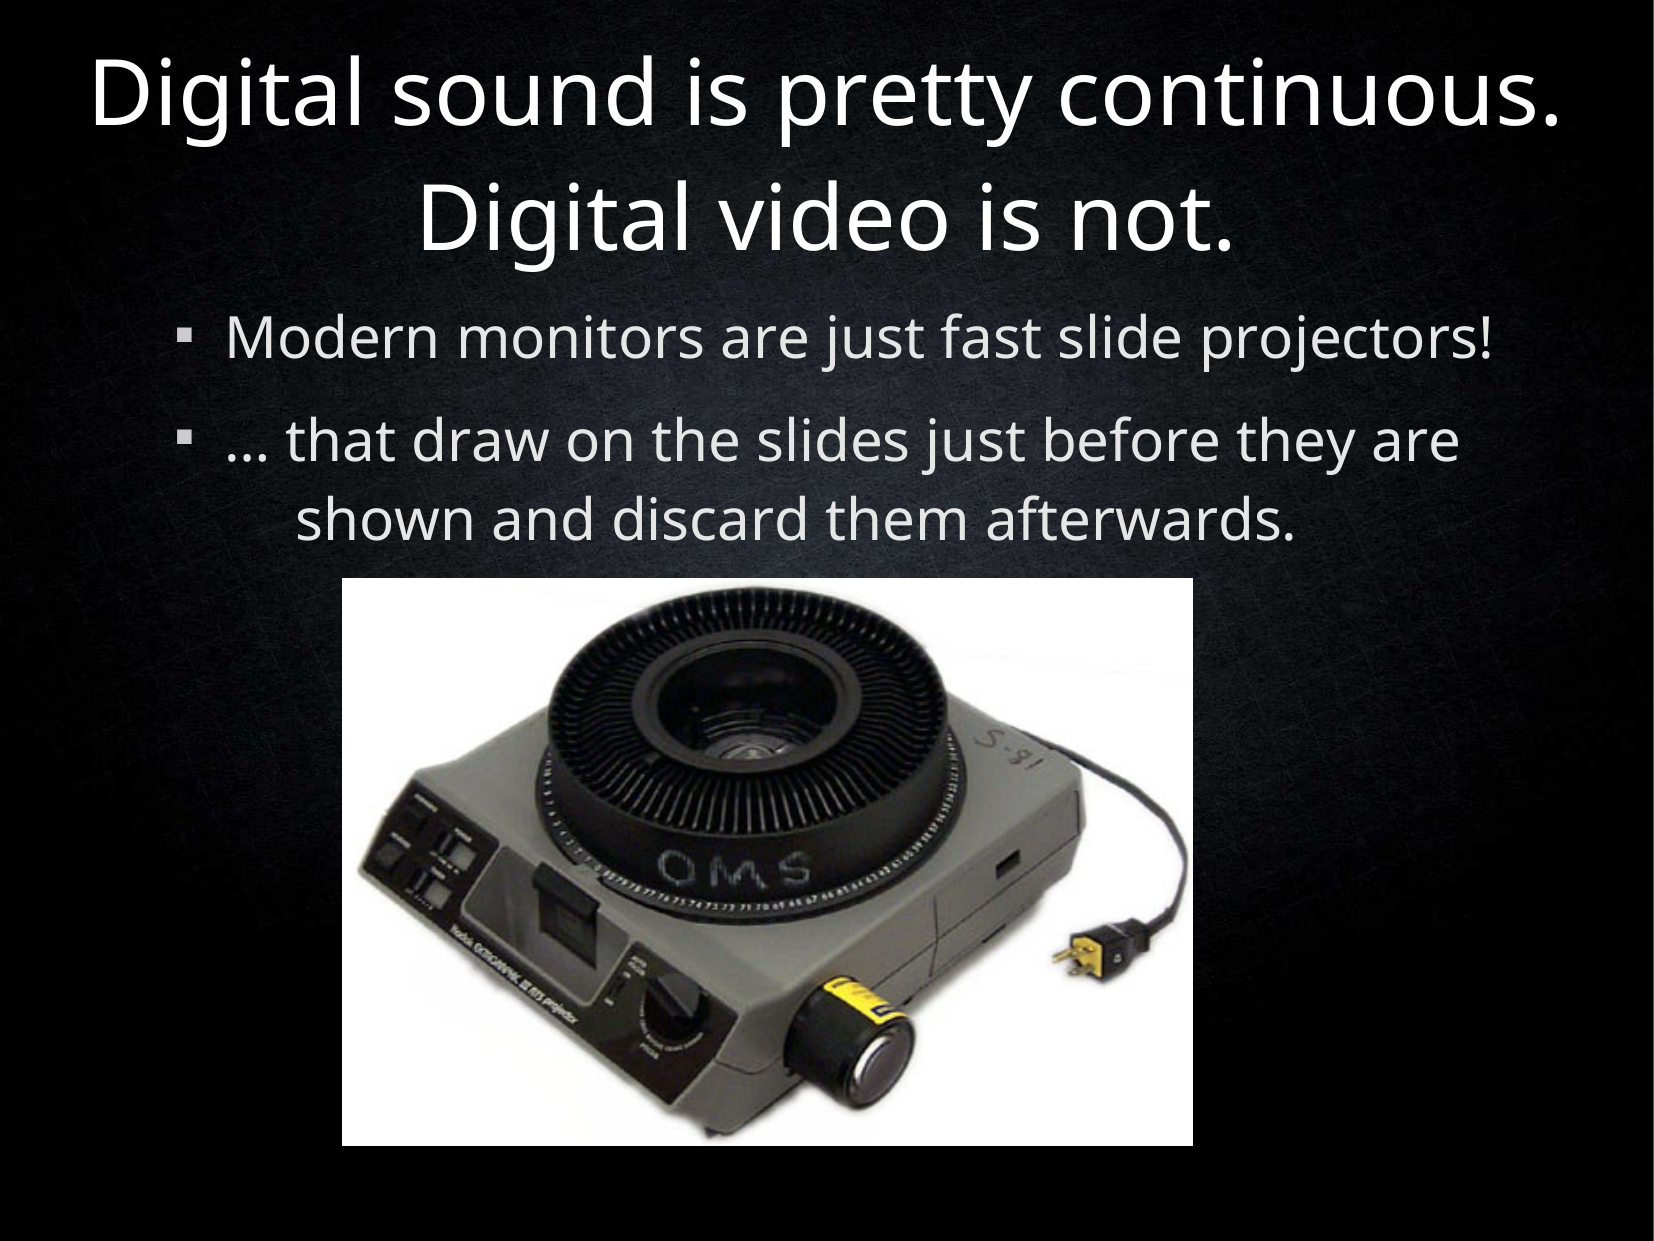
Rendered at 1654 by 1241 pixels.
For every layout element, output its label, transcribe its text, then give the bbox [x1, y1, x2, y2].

list Modern monitors are just fast slide projectors! … that draw on the slides just before they are shown and discard them afterwards. [82, 296, 1571, 1115]
picture [0, 0, 1654, 1241]
title Digital sound is pretty continuous. Digital video is not. [82, 49, 1571, 257]
